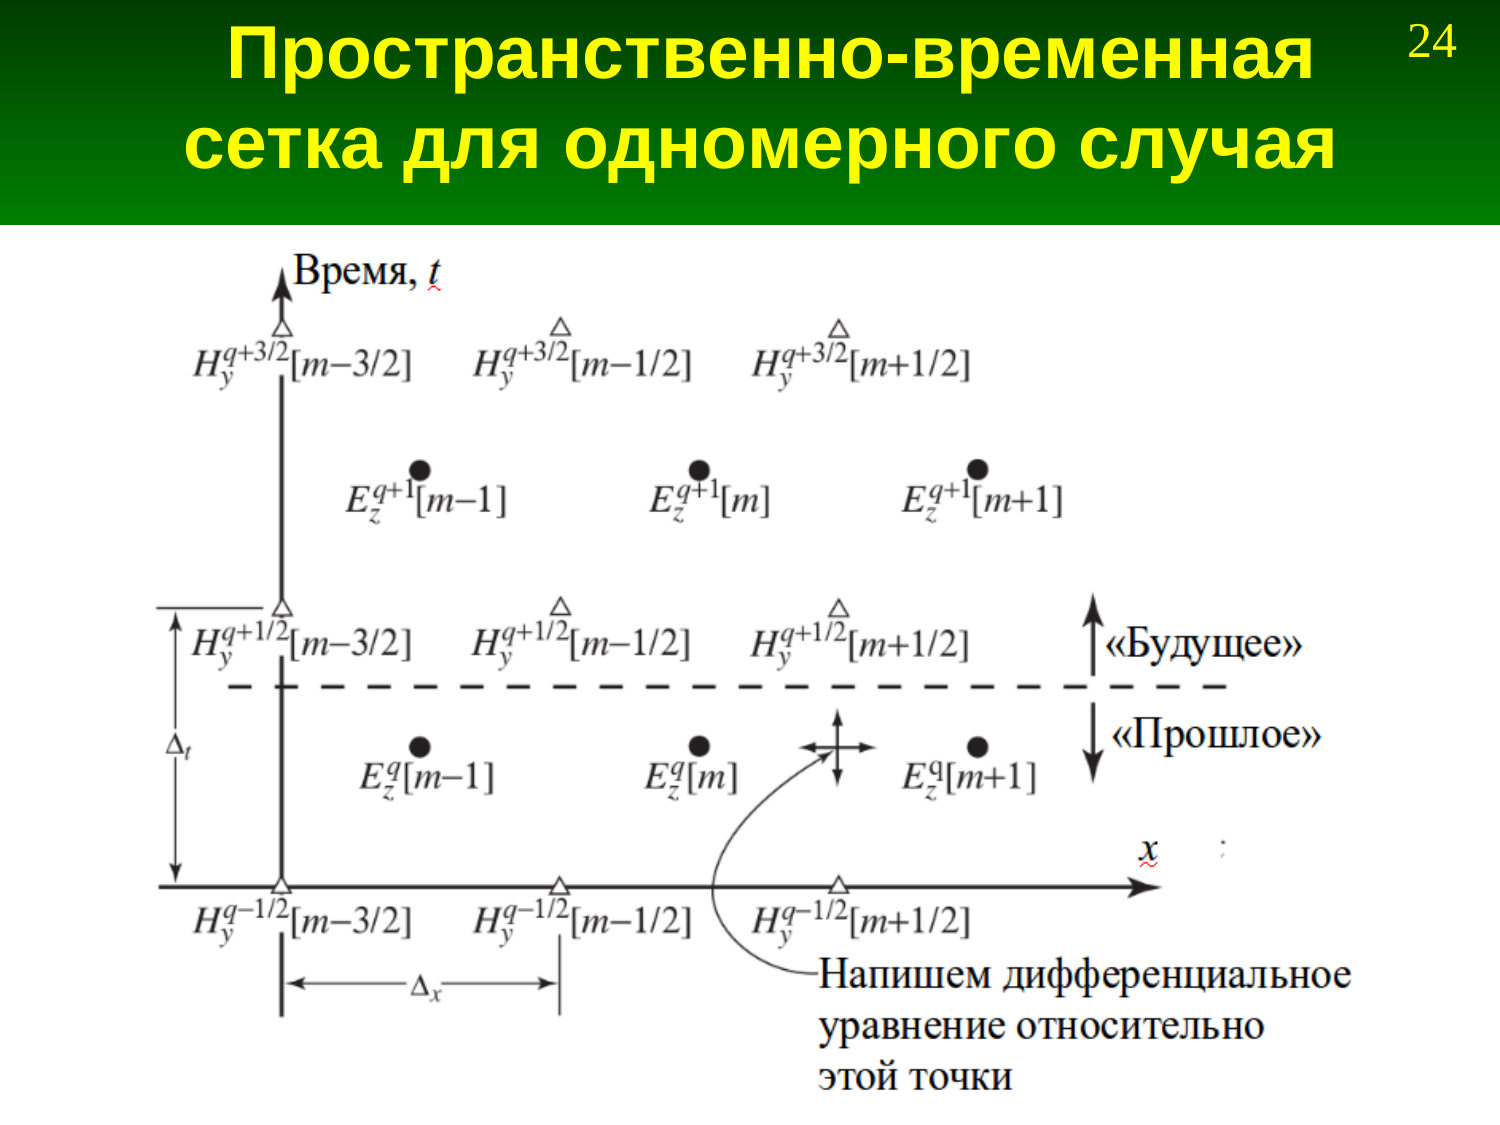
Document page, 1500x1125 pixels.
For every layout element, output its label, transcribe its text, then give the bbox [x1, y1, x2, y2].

title Пространственно-временная сетка для одномерного случая [123, 0, 1399, 192]
picture [140, 235, 1360, 1106]
